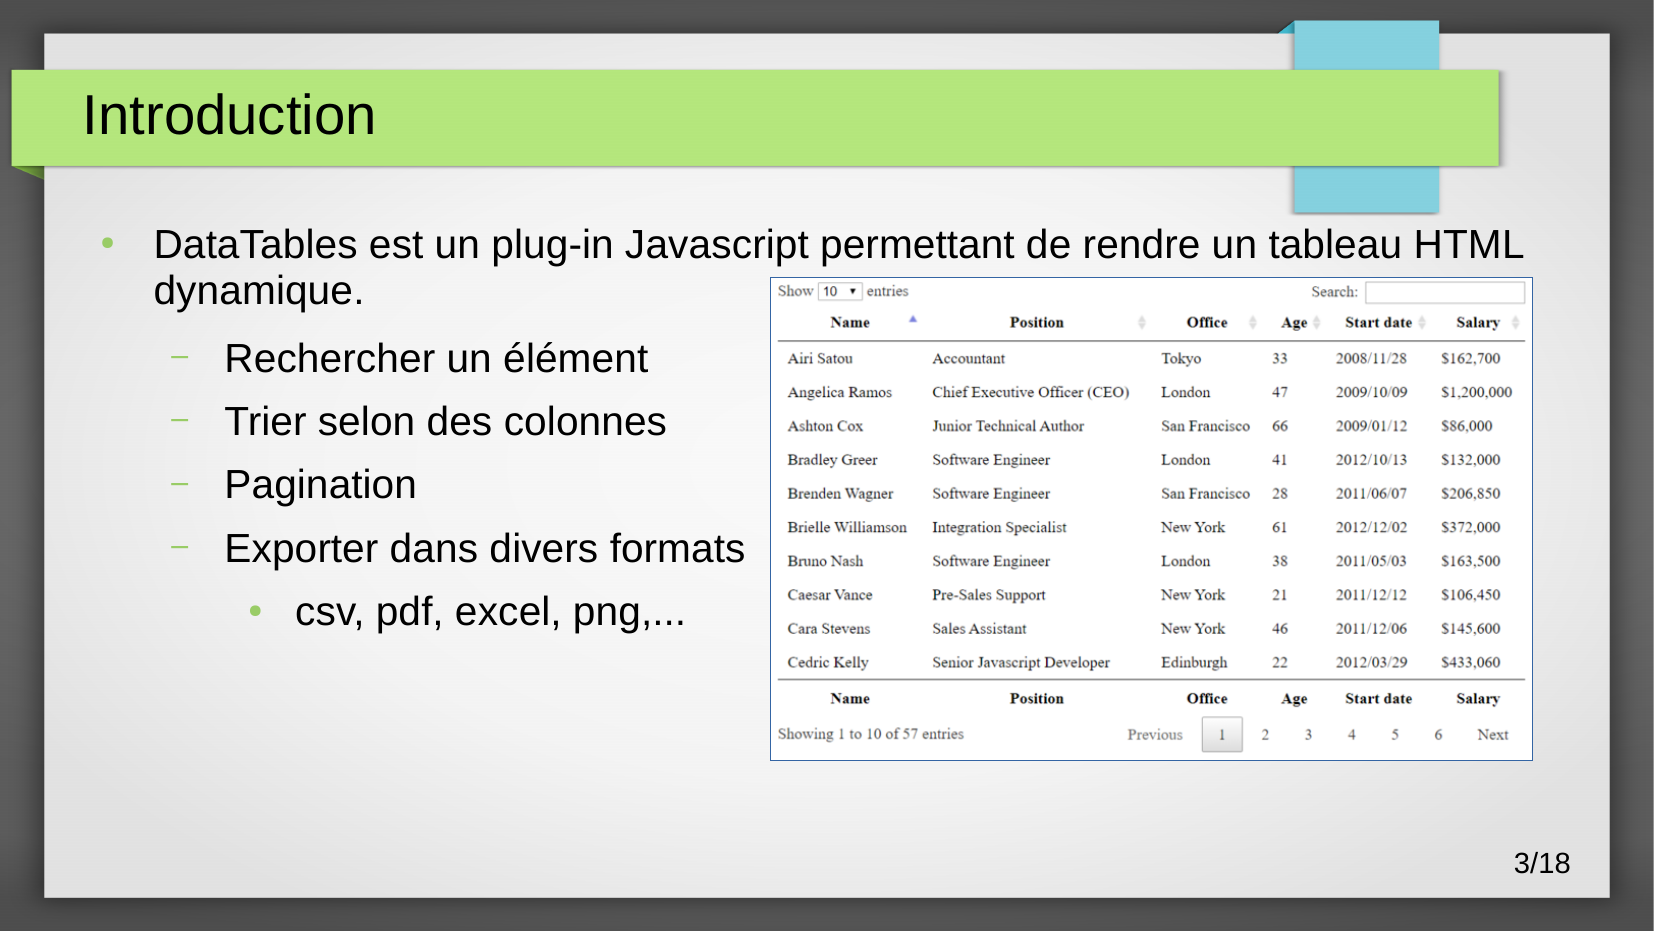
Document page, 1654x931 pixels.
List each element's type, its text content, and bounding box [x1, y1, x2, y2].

picture [0, 0, 1654, 931]
list DataTables est un plug-in Javascript permettant de rendre un tableau HTML dynamique. Rechercher un élément Trier selon des colonnes Pagination Exporter dans divers formats csv, pdf, excel, png,... [82, 221, 1571, 761]
title Introduction [82, 70, 1264, 160]
